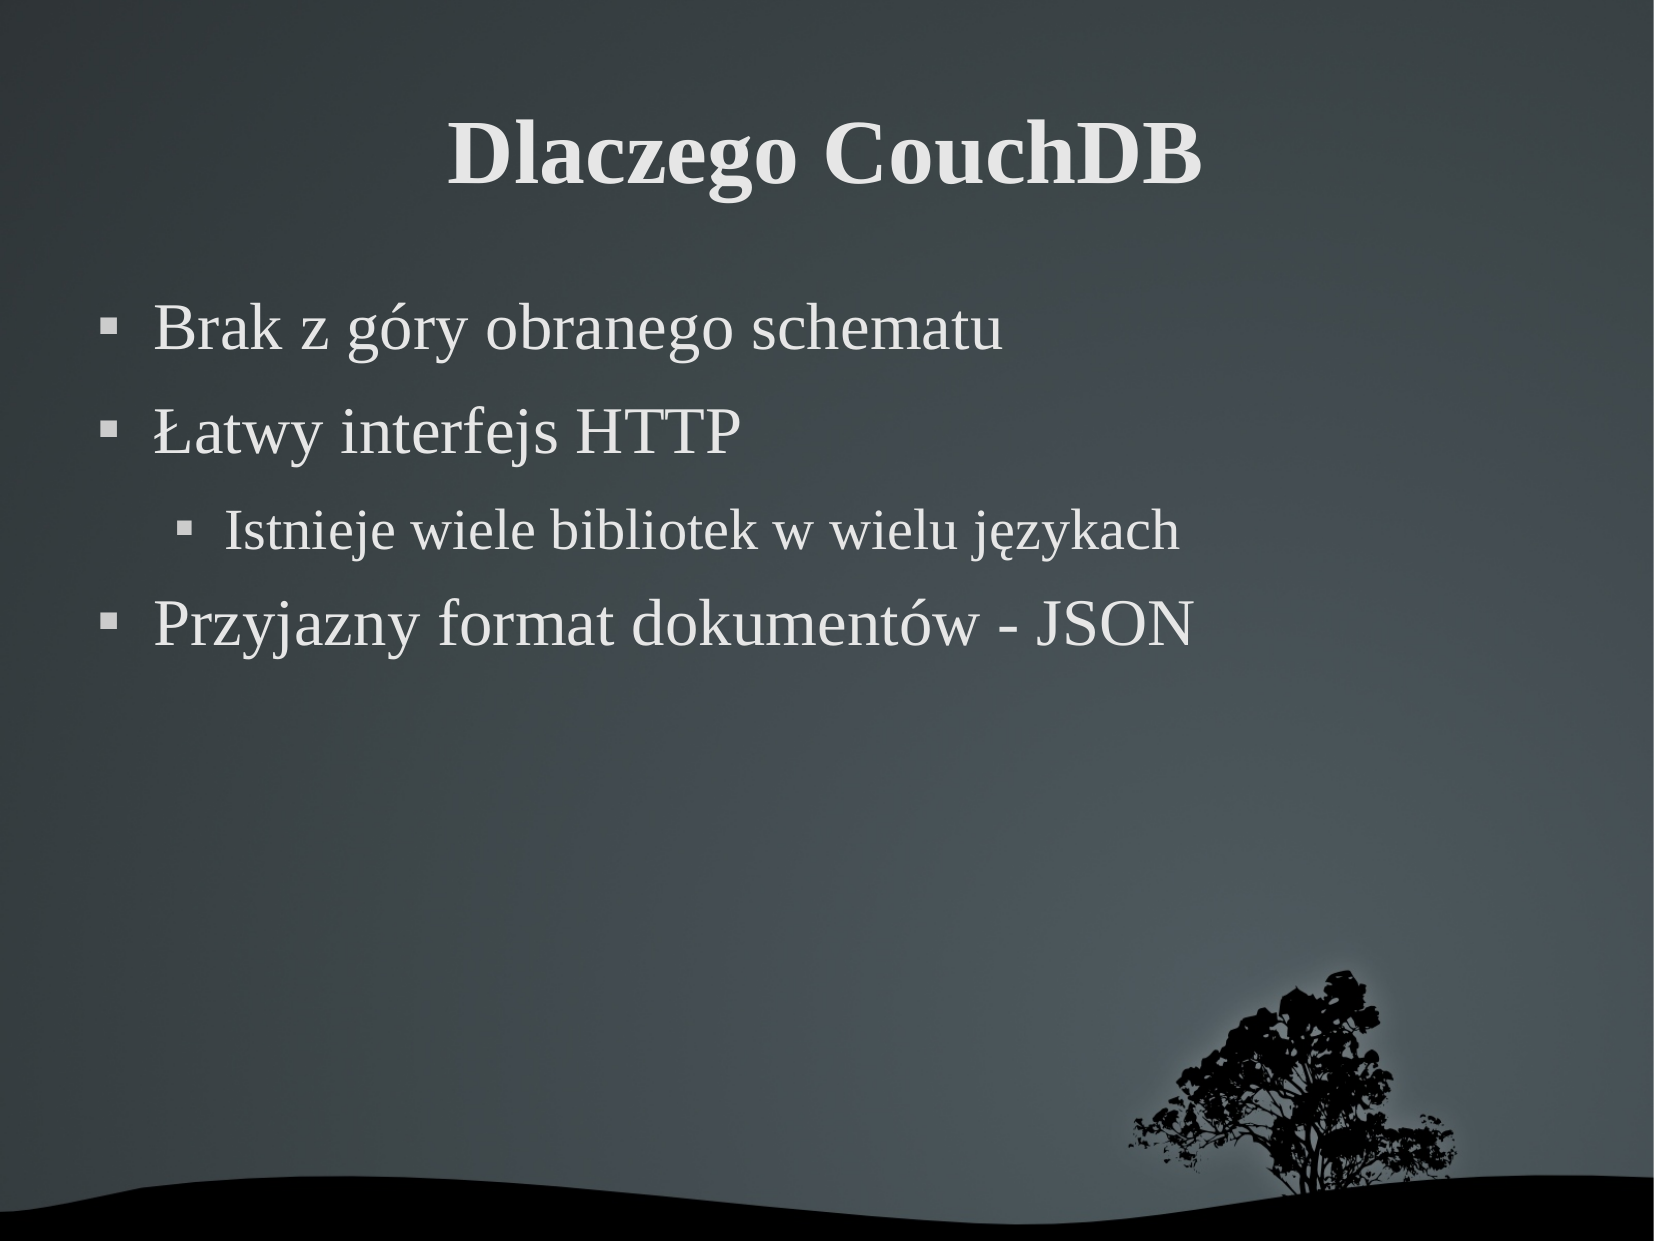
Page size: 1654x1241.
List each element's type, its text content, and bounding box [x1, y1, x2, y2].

list Brak z góry obranego schematu Łatwy interfejs HTTP Istnieje wiele bibliotek w wielu językach Przyjazny format dokumentów - JSON [82, 290, 1571, 1094]
picture [0, 0, 1654, 1241]
title Dlaczego CouchDB [82, 56, 1571, 250]
